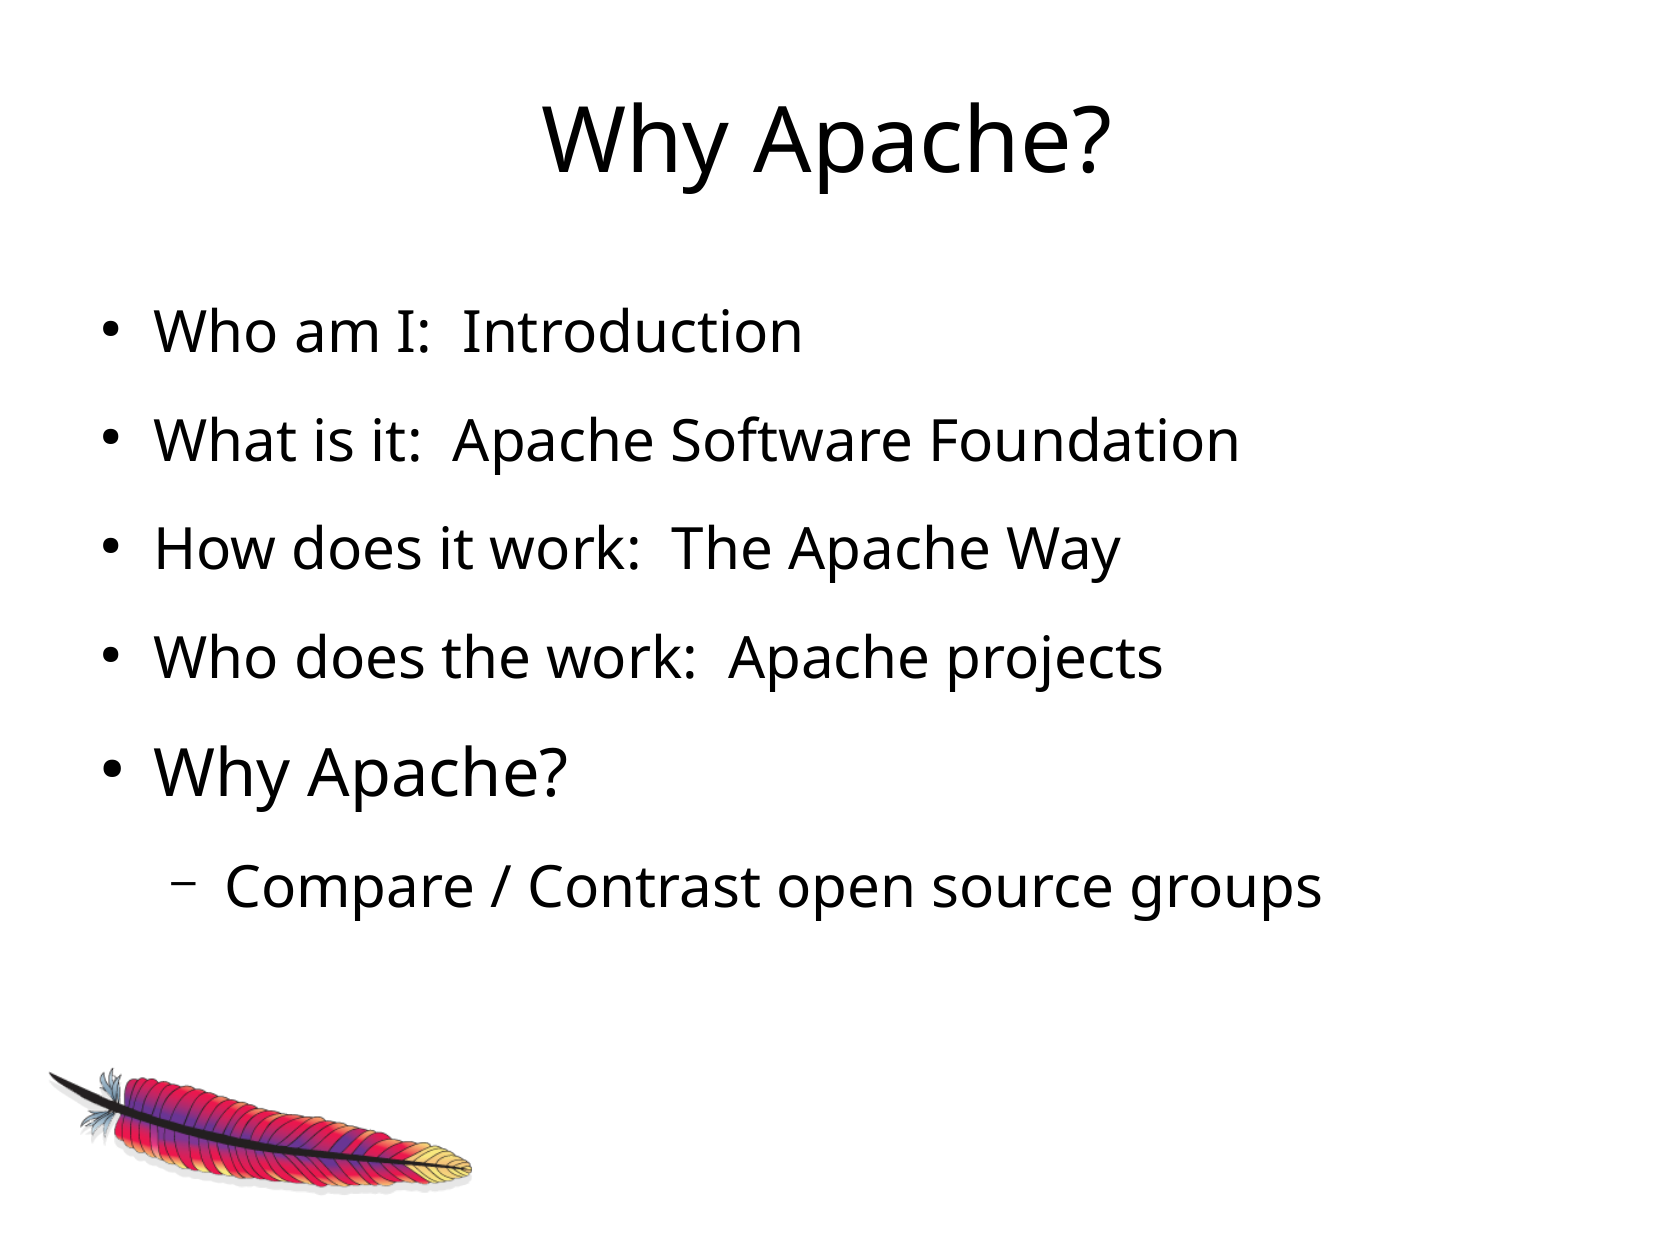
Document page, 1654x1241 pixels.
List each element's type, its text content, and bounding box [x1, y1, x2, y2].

list Who am I: Introduction What is it: Apache Software Foundation How does it work: The Apache Way Who does the work: Apache projects Why Apache? Compare / Contrast open source groups [82, 290, 1571, 1109]
picture [45, 1064, 477, 1200]
title Why Apache? [82, 49, 1571, 226]
